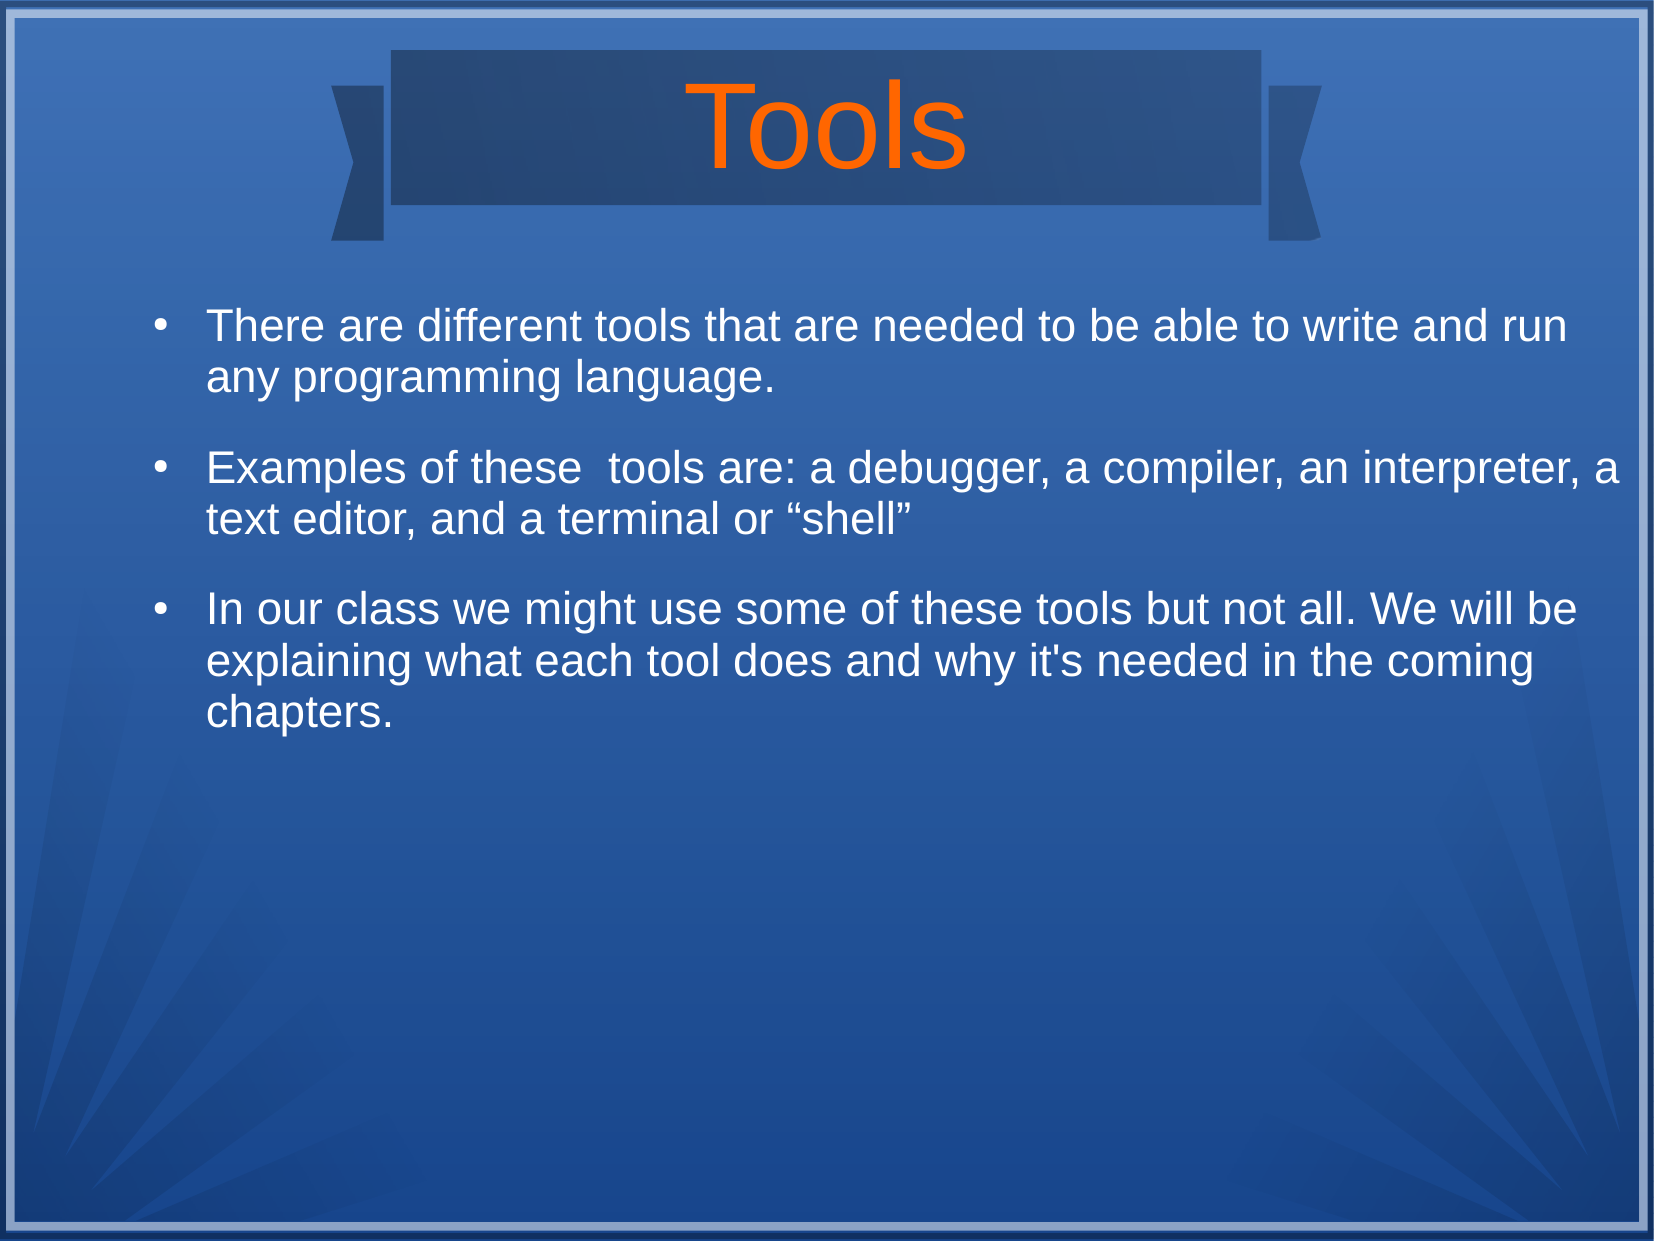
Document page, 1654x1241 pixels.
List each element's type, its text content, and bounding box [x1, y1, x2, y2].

list There are different tools that are needed to be able to write and run any programming language. Examples of these tools are: a debugger, a compiler, an interpreter, a text editor, and a terminal or “shell” In our class we might use some of these tools but not all. We will be explaining what each tool does and why it's needed in the coming chapters. [135, 300, 1624, 1241]
title Tools [389, 47, 1264, 205]
